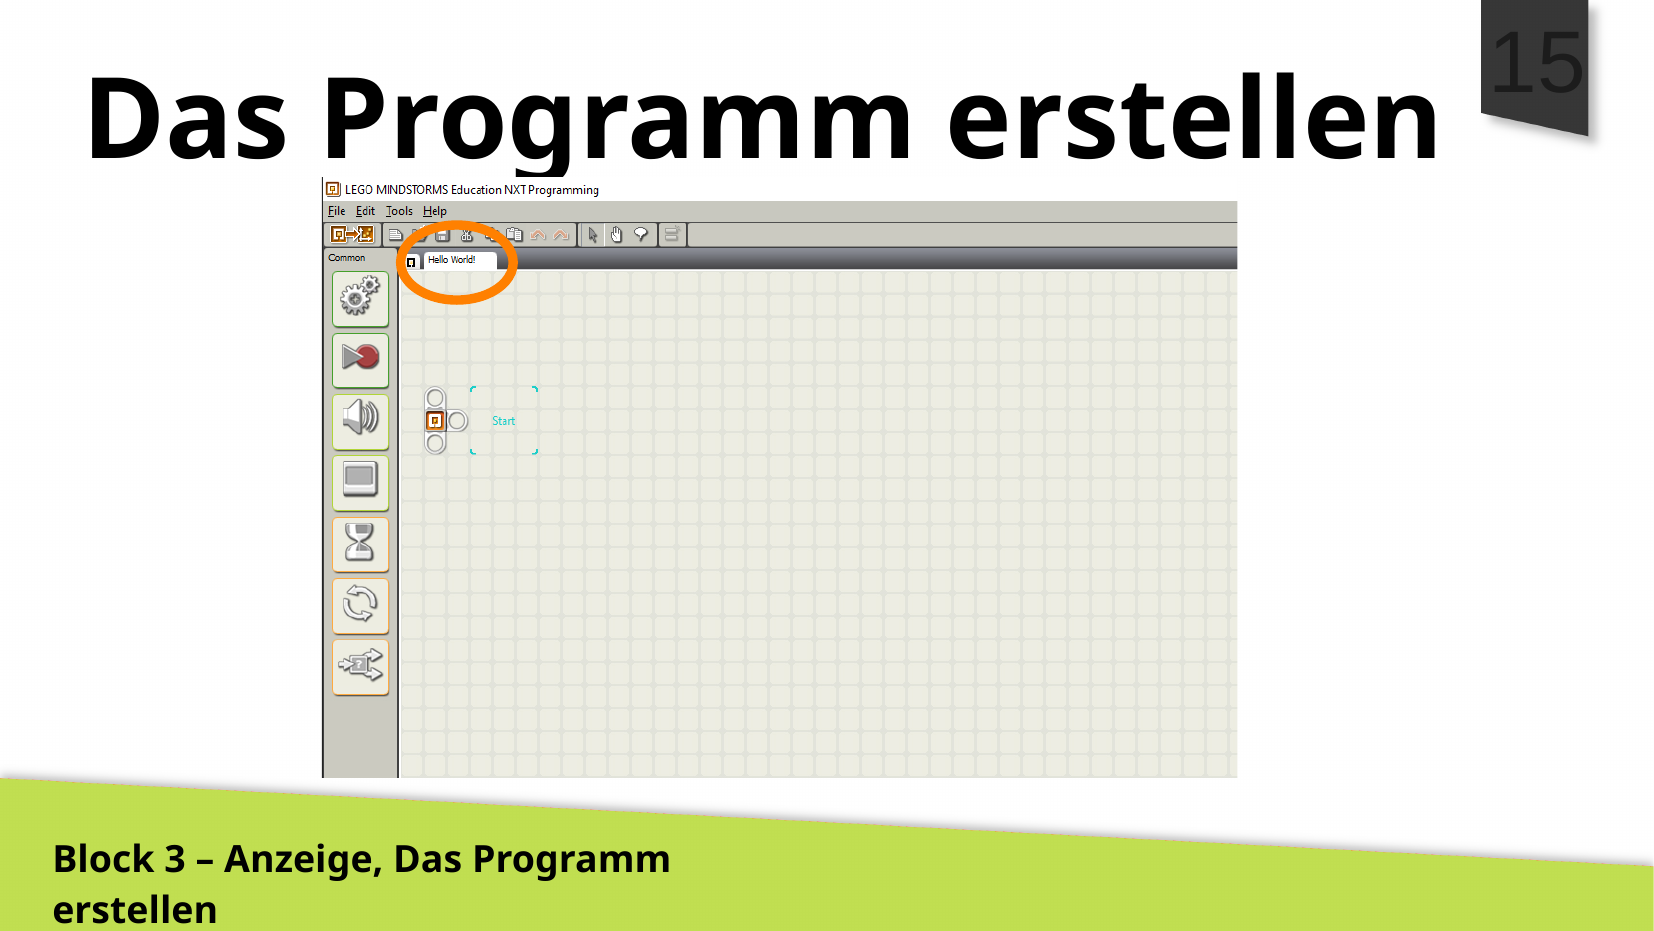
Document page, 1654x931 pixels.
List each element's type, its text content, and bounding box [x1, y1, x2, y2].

picture [0, 0, 1654, 931]
title Das Programm erstellen [82, 37, 1463, 193]
text_box Block 3 – Anzeige, Das Programm erstellen [37, 825, 863, 901]
text_box <Foliennummer> [910, 5, 1602, 147]
